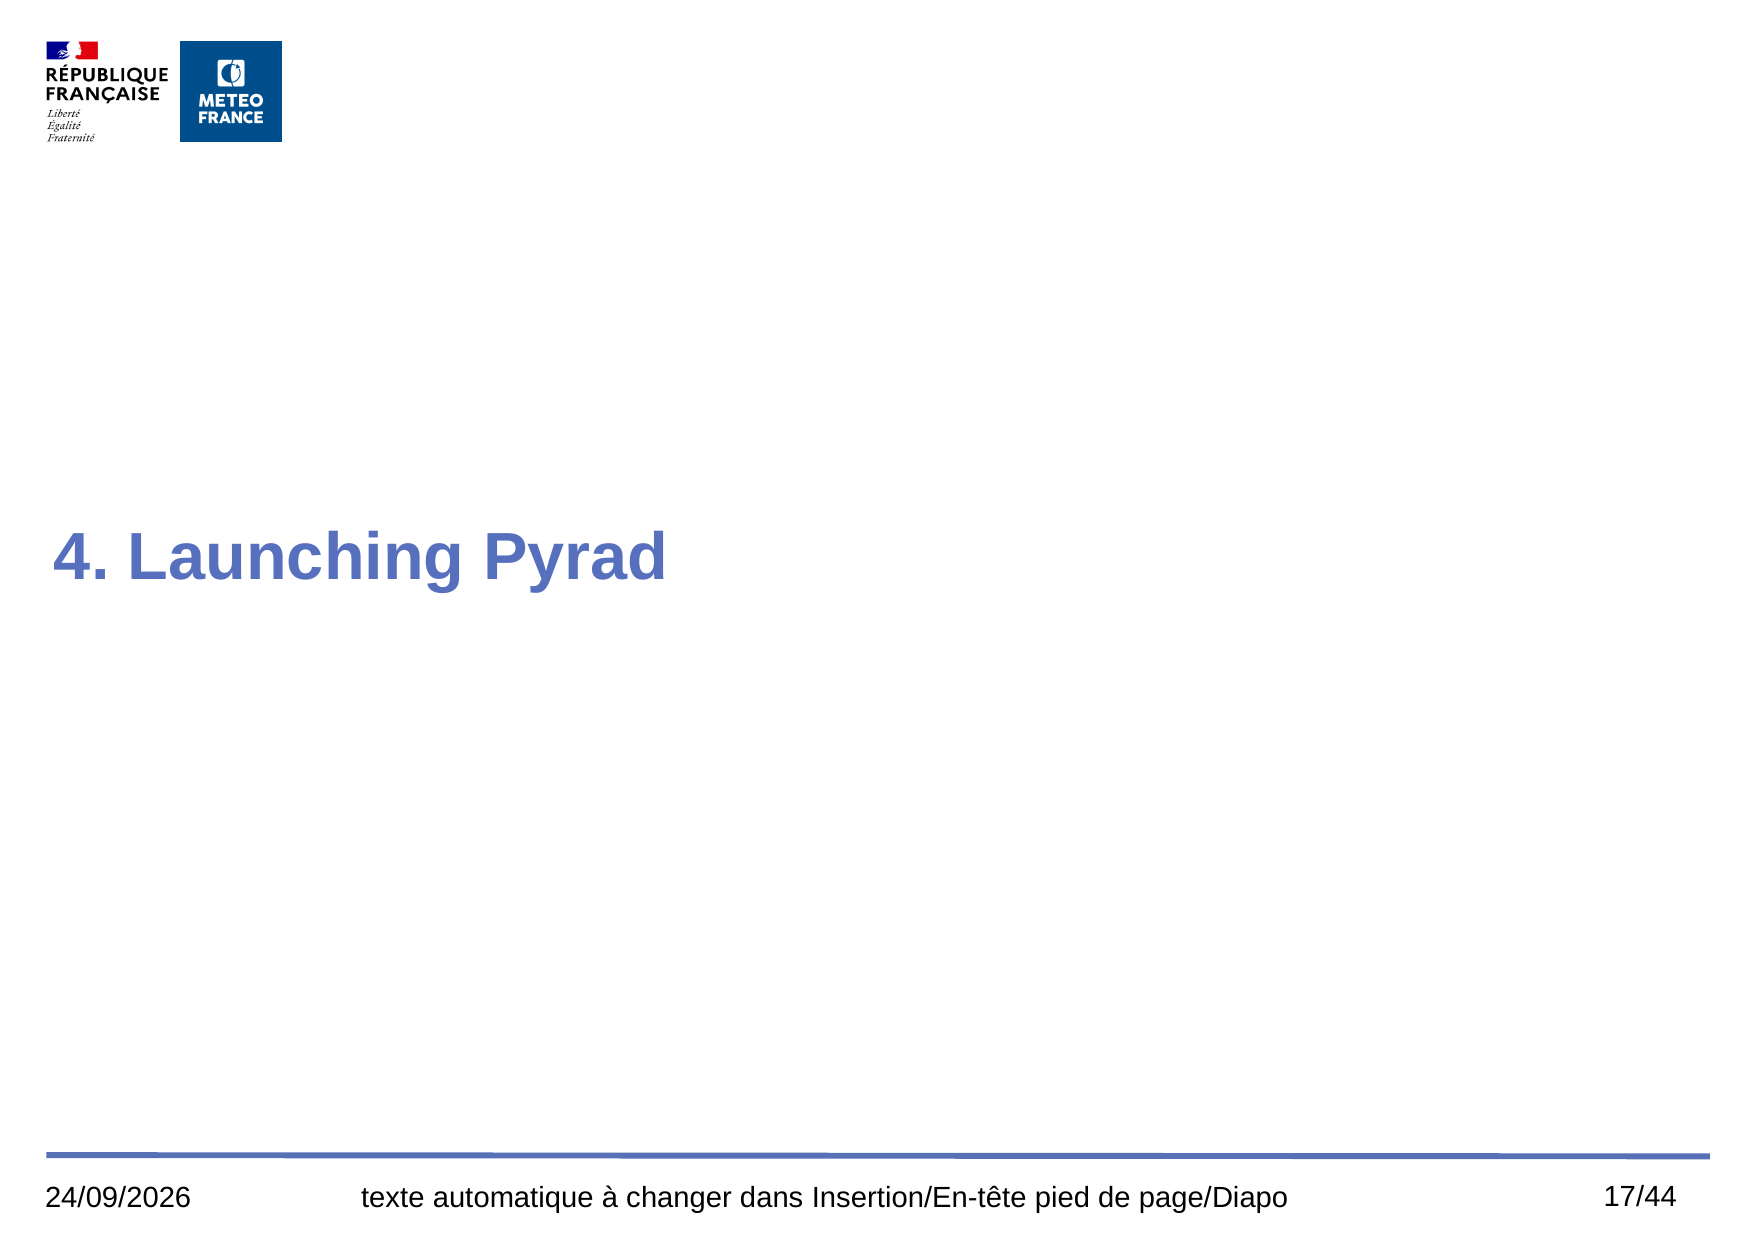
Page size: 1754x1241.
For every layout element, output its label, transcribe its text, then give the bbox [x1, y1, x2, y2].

picture [46, 41, 172, 142]
picture [180, 41, 282, 142]
subtitle 4. Launching Pyrad [53, 321, 1440, 791]
